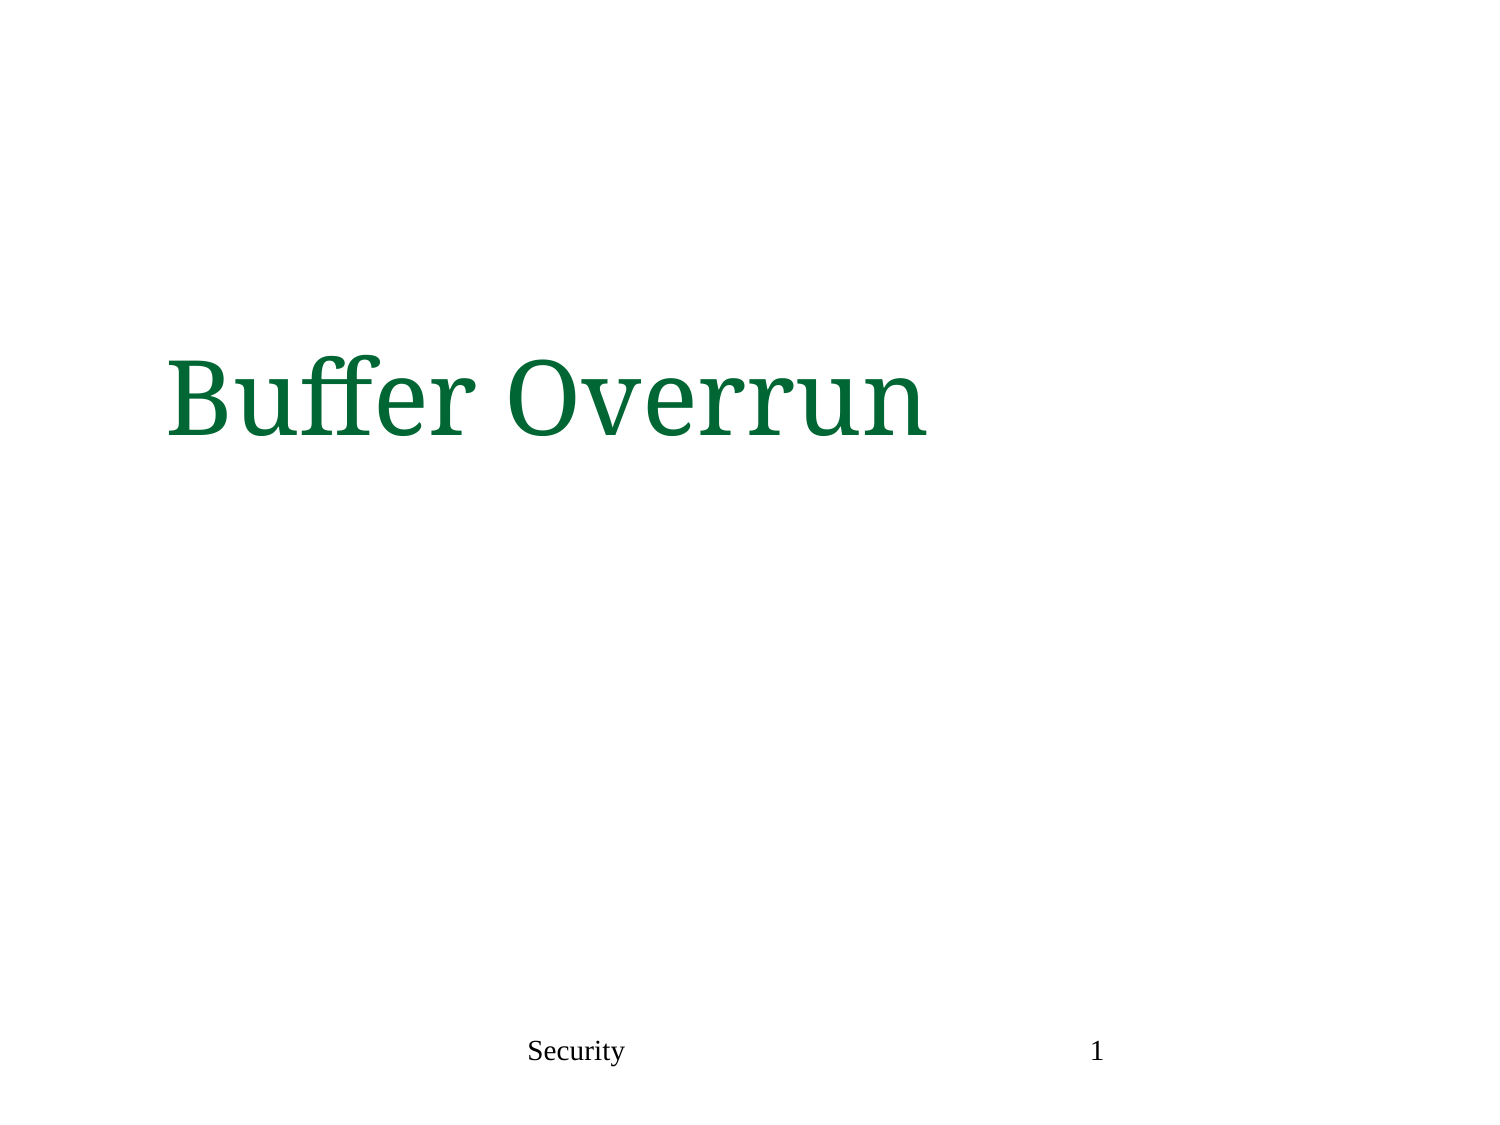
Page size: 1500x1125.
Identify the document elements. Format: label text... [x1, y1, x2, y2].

slide_number <number> [1074, 1024, 1425, 1100]
footer Security [512, 1024, 988, 1100]
title Buffer Overrun [150, 249, 1401, 538]
